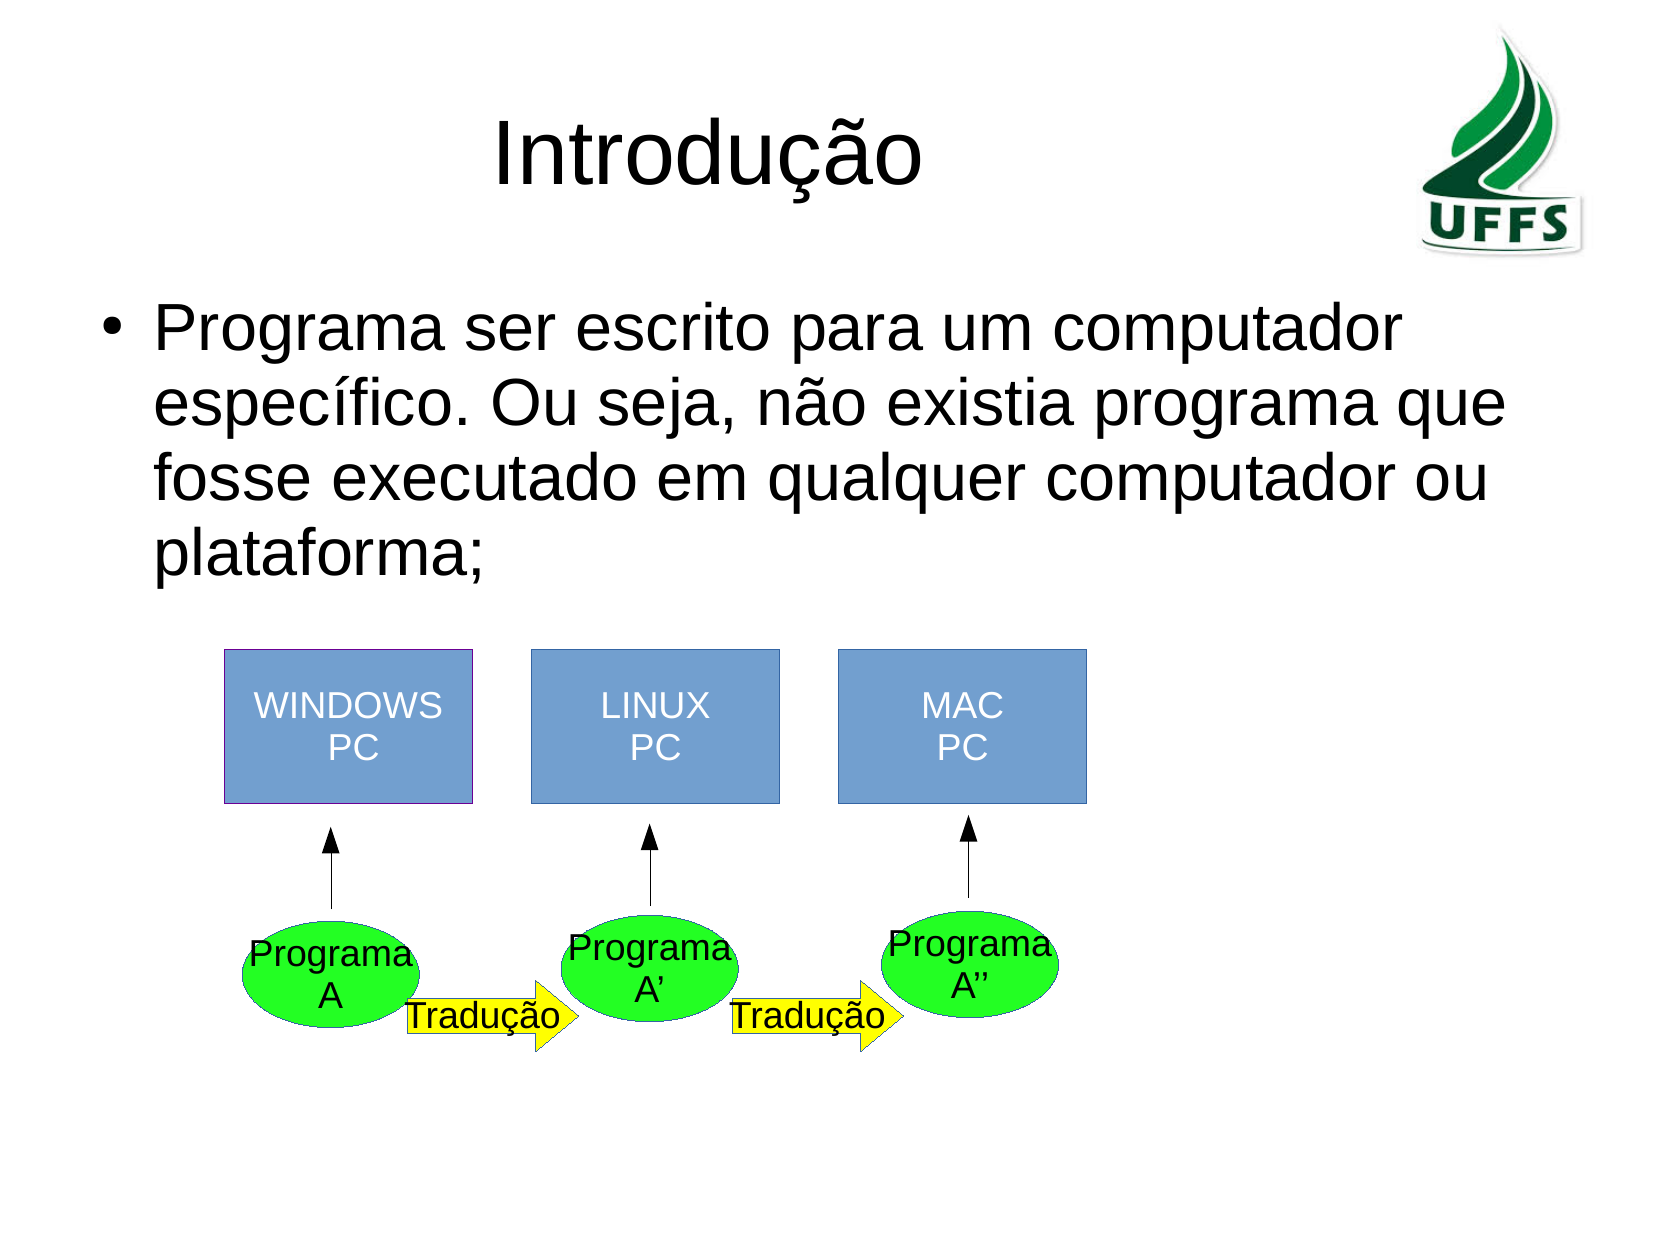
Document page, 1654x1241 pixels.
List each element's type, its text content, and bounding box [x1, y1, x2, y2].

text_box Programa A’ [561, 915, 739, 1022]
text_box LINUX PC [531, 649, 780, 804]
text_box Programa A [242, 921, 420, 1028]
text_box WINDOWS PC [224, 649, 473, 804]
text_box Programa A’’ [881, 911, 1059, 1018]
title Introdução [82, 49, 1335, 257]
list Programa ser escrito para um computador específico. Ou seja, não existia programa que fosse executado em qualquer computador ou plataforma; [82, 290, 1571, 1146]
picture [1381, 20, 1624, 272]
text_box MAC PC [838, 649, 1087, 804]
text_box Tradução [732, 980, 904, 1052]
text_box Tradução [407, 980, 579, 1052]
